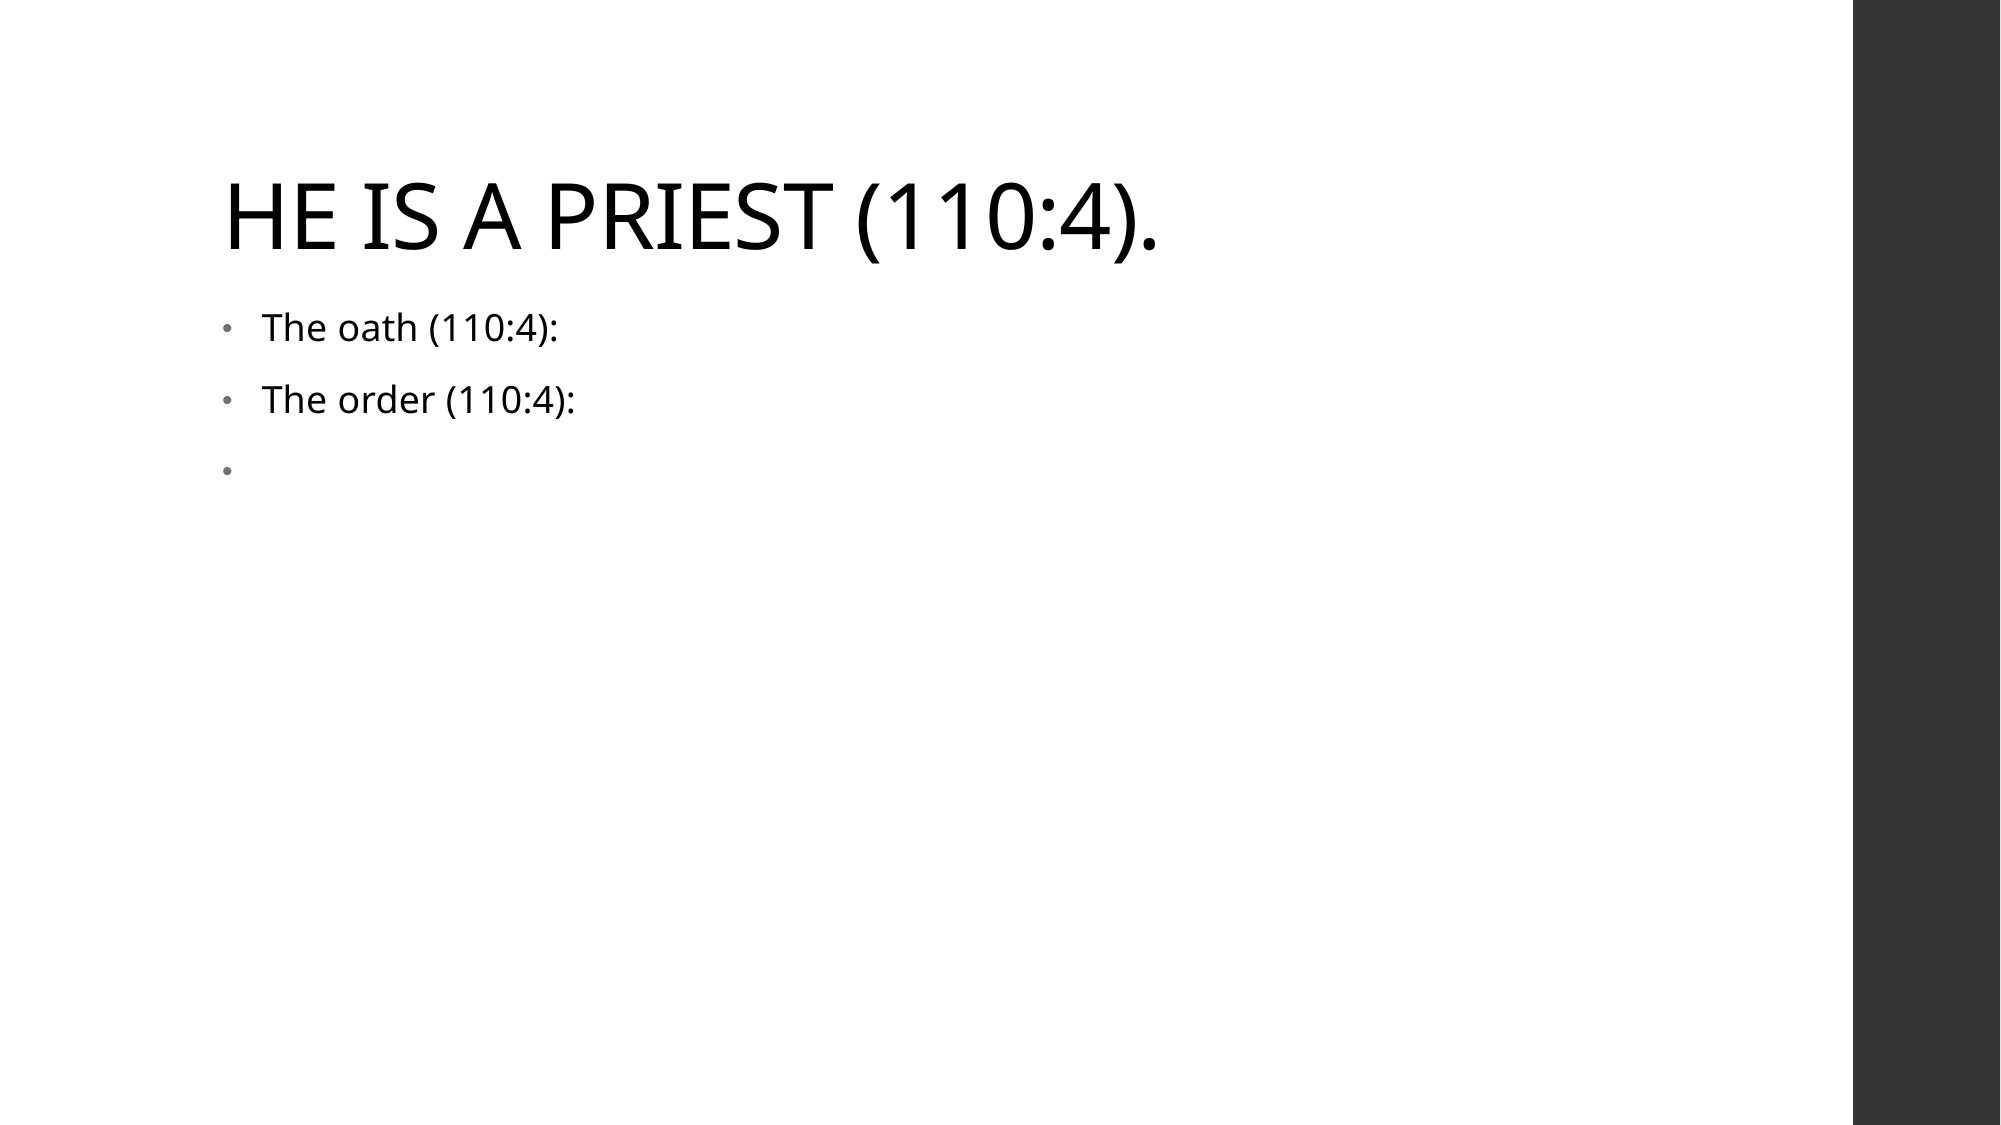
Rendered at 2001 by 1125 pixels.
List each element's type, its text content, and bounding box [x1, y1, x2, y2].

list The oath (110:4): The order (110:4): [206, 299, 1617, 1014]
title HE IS A PRIEST (110:4). [206, 60, 1797, 278]
